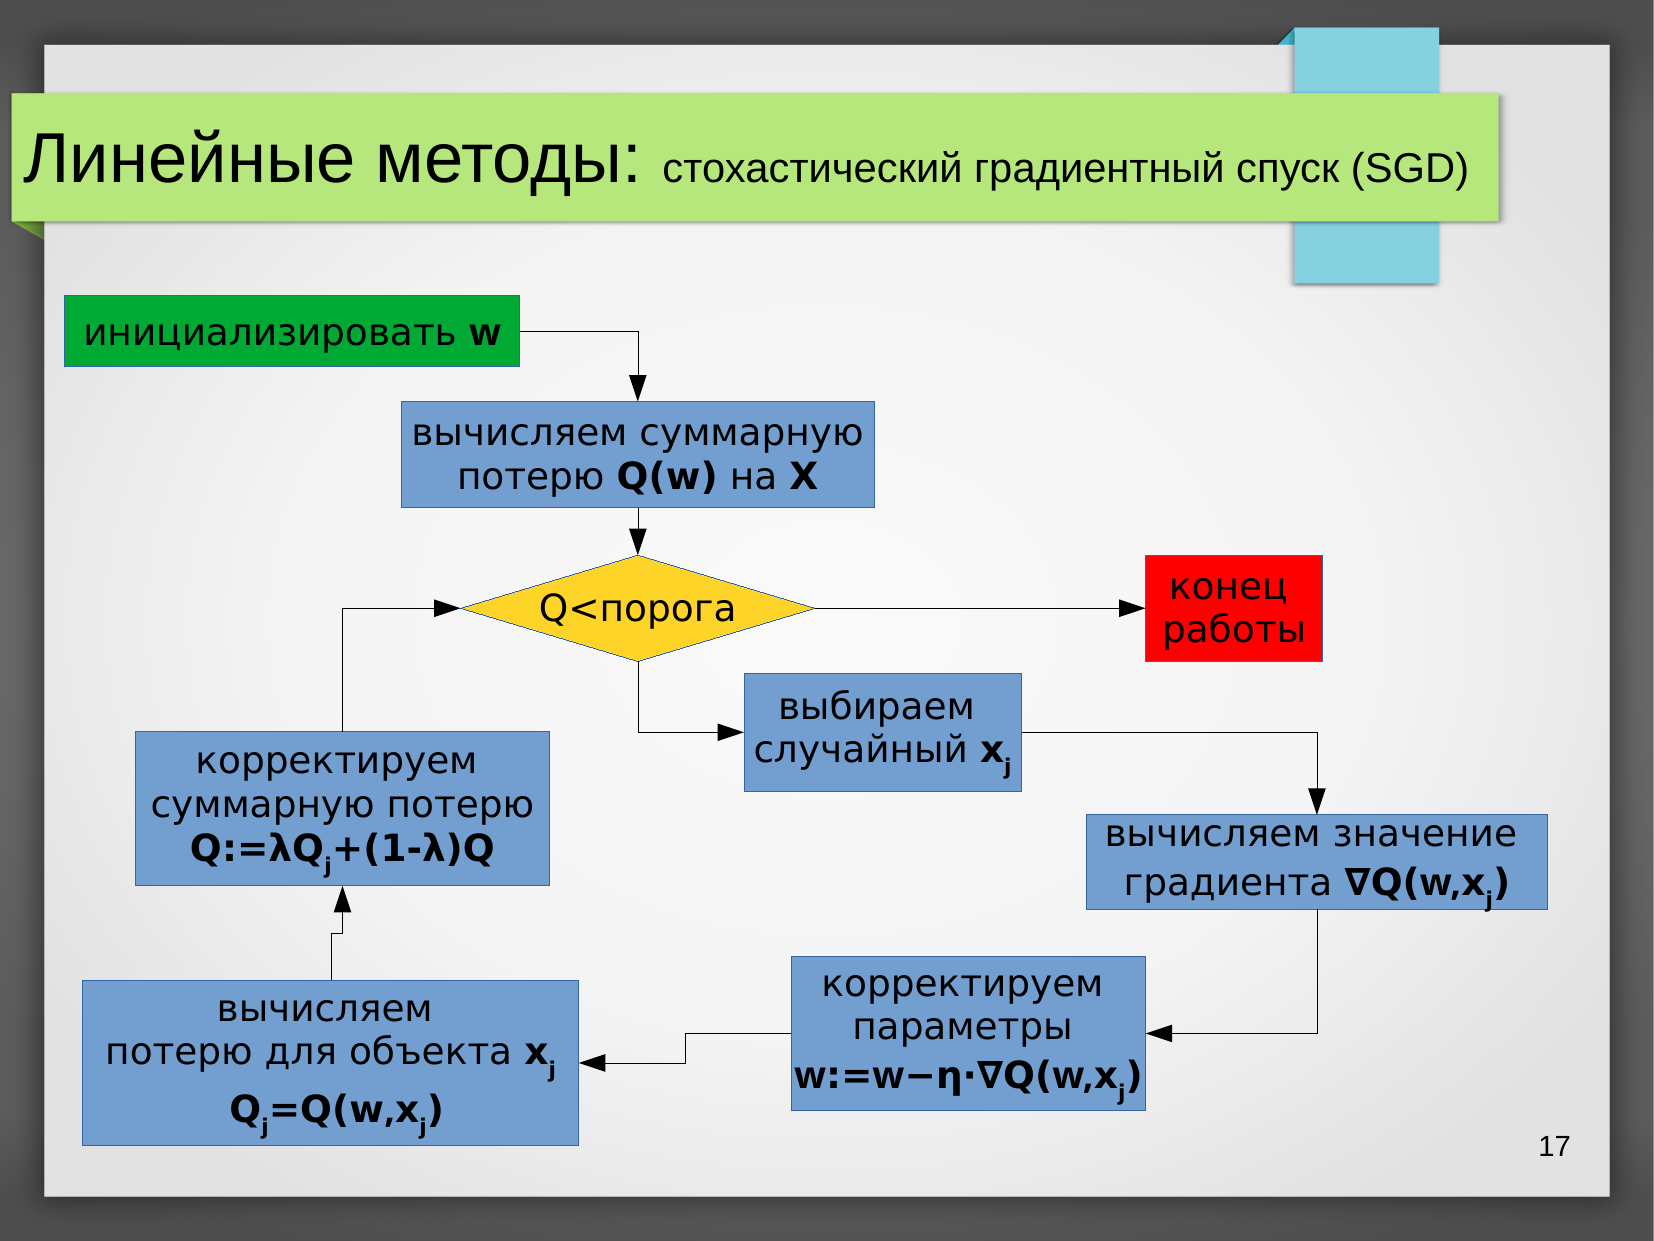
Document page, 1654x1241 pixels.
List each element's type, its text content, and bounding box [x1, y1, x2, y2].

text_box корректируем параметры w:=w−η⋅∇Q(w,xj) [791, 956, 1146, 1111]
text_box конец работы [1145, 555, 1323, 662]
text_box выбираем случайный xj [744, 673, 1022, 792]
title Линейные методы: стохастический градиентный спуск (SGD) [23, 99, 1501, 217]
text_box вычисляем потерю для объекта xj Qj=Q(w,xj) [82, 980, 579, 1146]
picture [0, 0, 1654, 1241]
text_box вычисляем суммарную потерю Q(w) на X [401, 401, 875, 508]
text_box корректируем суммарную потерю Q:=λQj+(1-λ)Q [135, 731, 550, 886]
text_box Q<порога [461, 555, 815, 662]
text_box инициализировать w [64, 295, 520, 367]
text_box вычисляем значение градиента ∇Q(w,xj) [1086, 814, 1548, 910]
